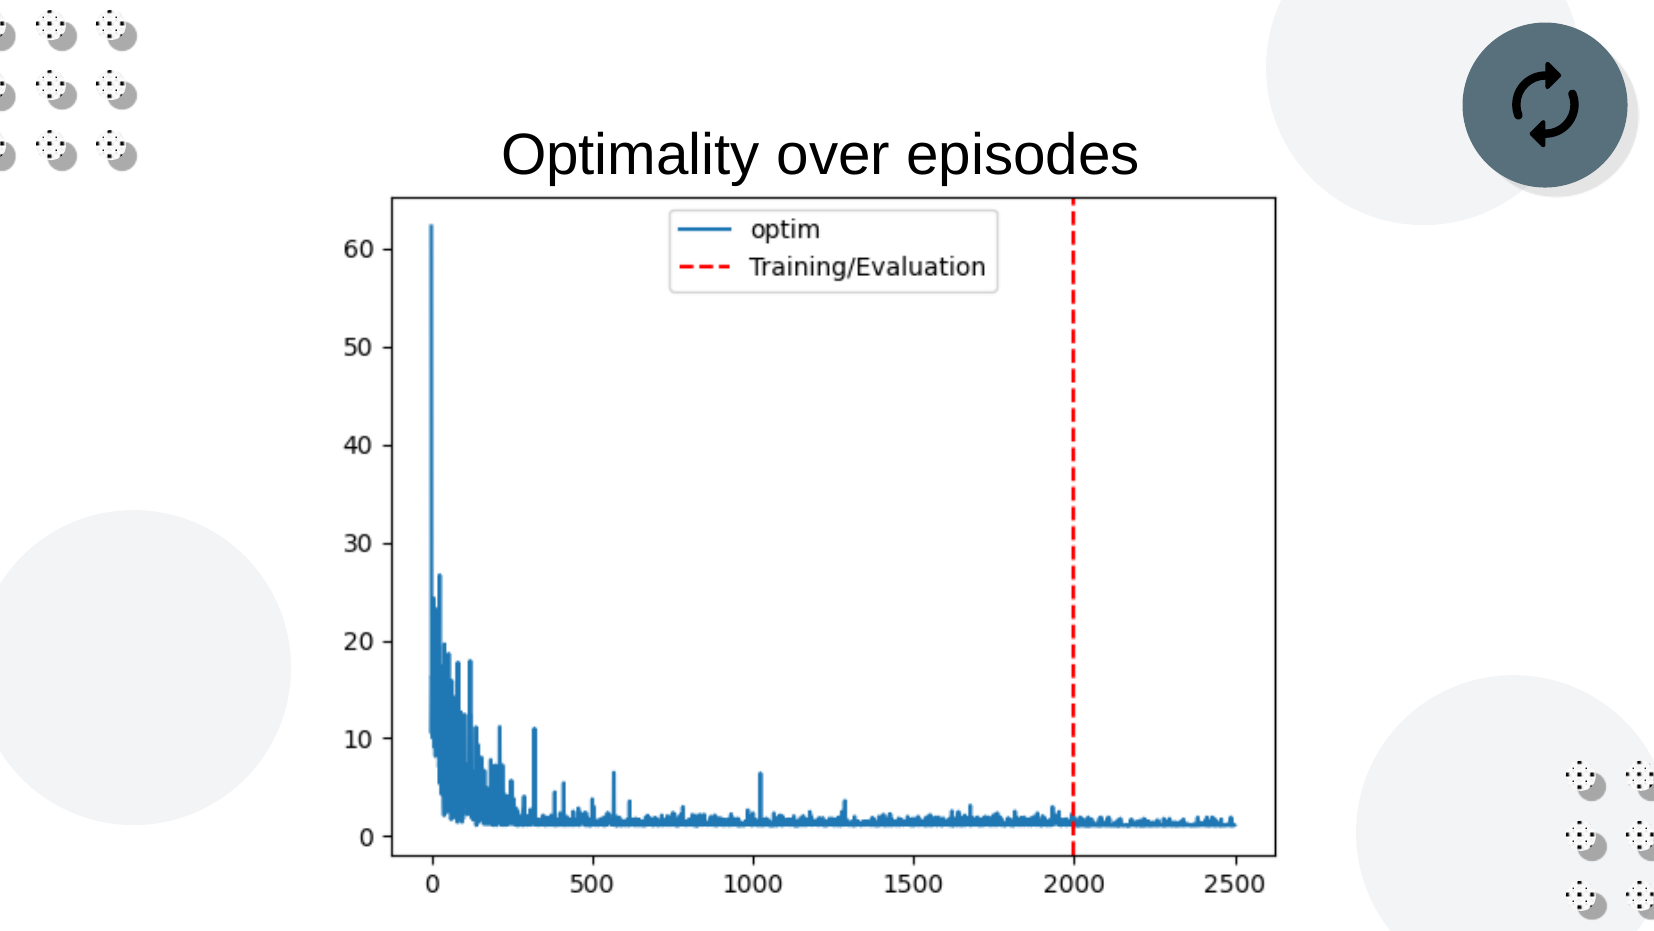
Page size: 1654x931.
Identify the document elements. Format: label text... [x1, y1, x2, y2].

picture [35, 130, 67, 161]
picture [1565, 760, 1596, 791]
picture [0, 133, 7, 158]
picture [1565, 880, 1596, 911]
text_box [1467, 22, 1628, 185]
picture [1493, 52, 1598, 157]
picture [329, 187, 1305, 901]
picture [35, 10, 66, 41]
picture [1625, 880, 1654, 911]
title Optimality over episodes [76, 76, 1566, 233]
picture [1625, 820, 1654, 851]
picture [35, 70, 66, 101]
picture [0, 73, 6, 98]
picture [99, 69, 123, 76]
picture [1565, 820, 1596, 851]
picture [0, 13, 6, 38]
picture [95, 9, 126, 41]
picture [1625, 760, 1654, 791]
